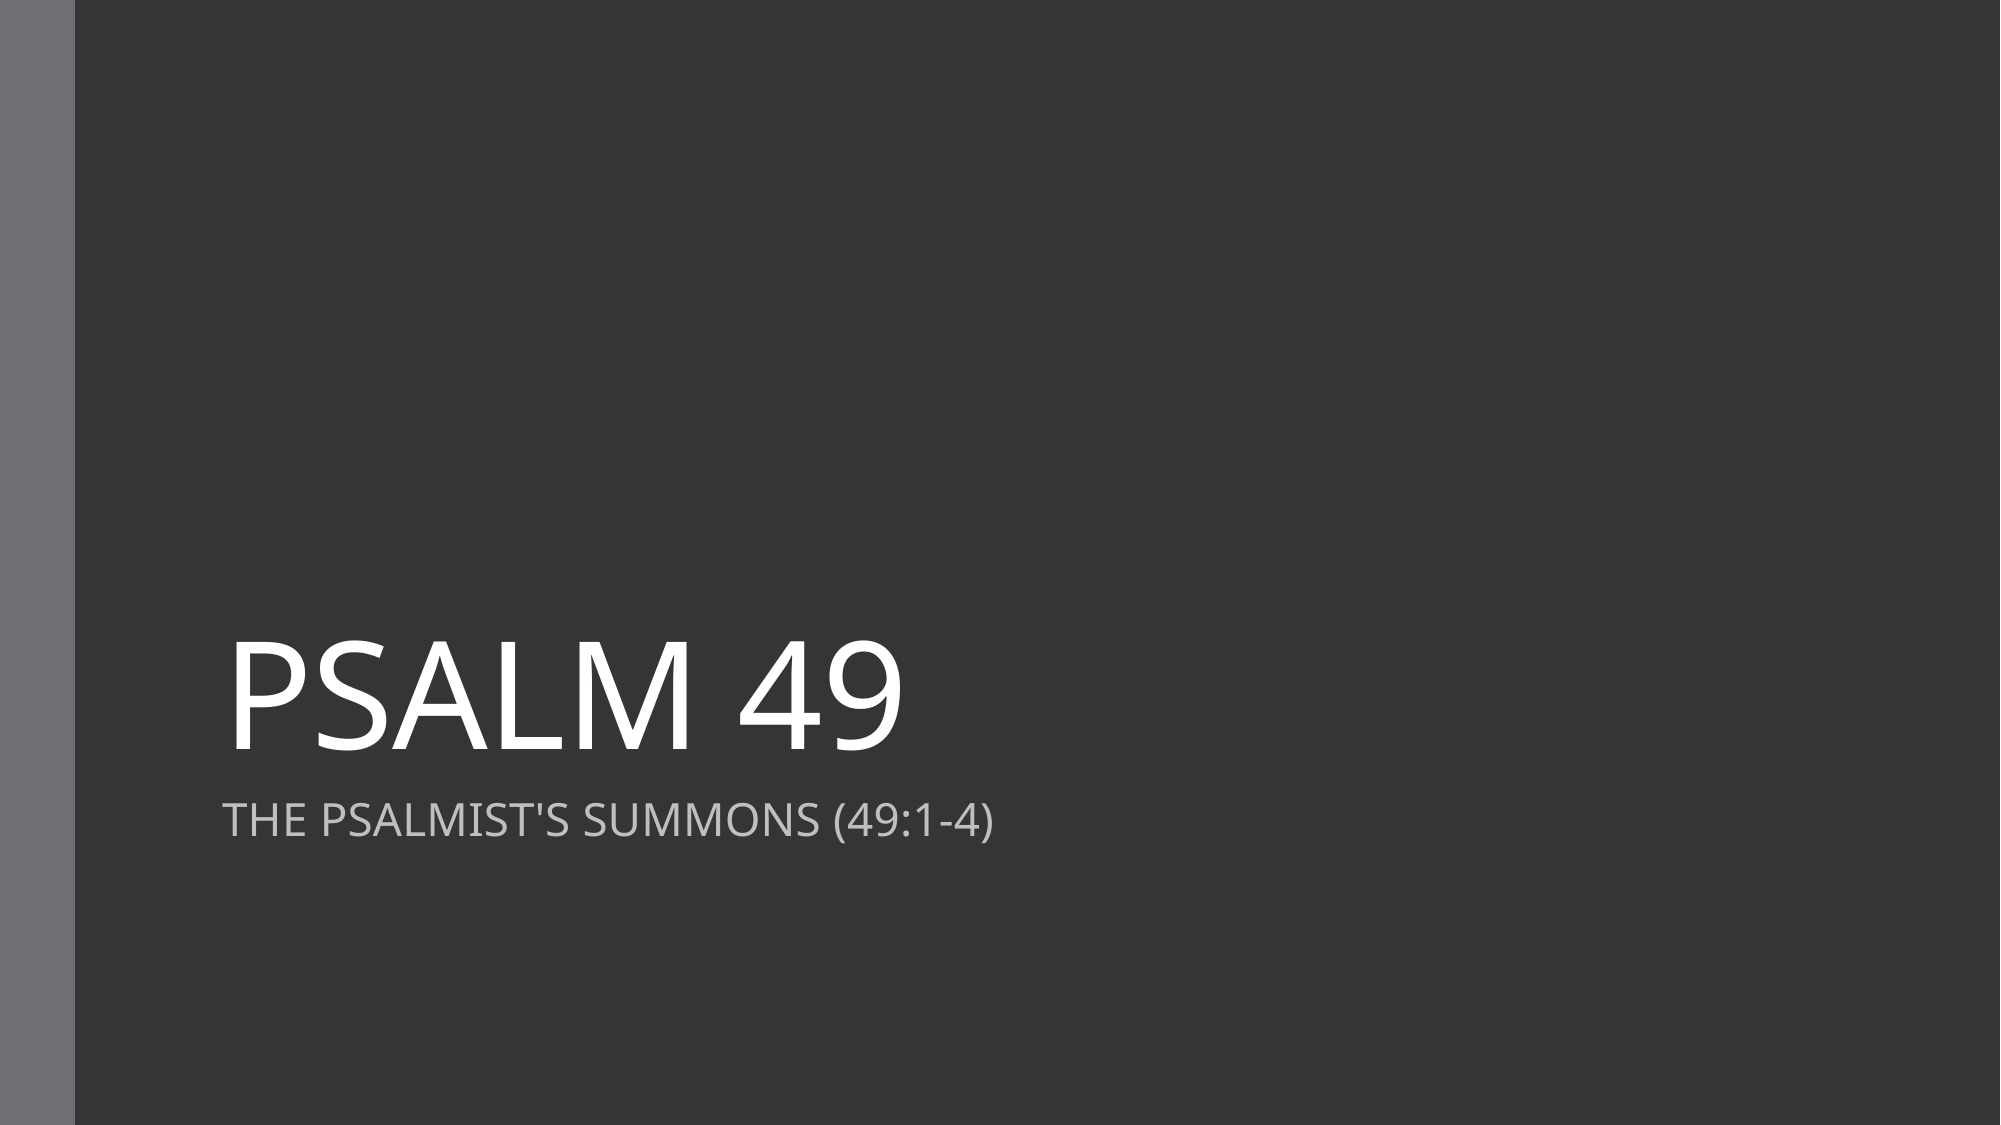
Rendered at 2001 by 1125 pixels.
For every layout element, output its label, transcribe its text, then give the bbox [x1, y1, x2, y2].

title PSALM 49 [206, 124, 1752, 787]
subtitle THE PSALMIST'S SUMMONS (49:1-4) [206, 787, 1752, 1066]
